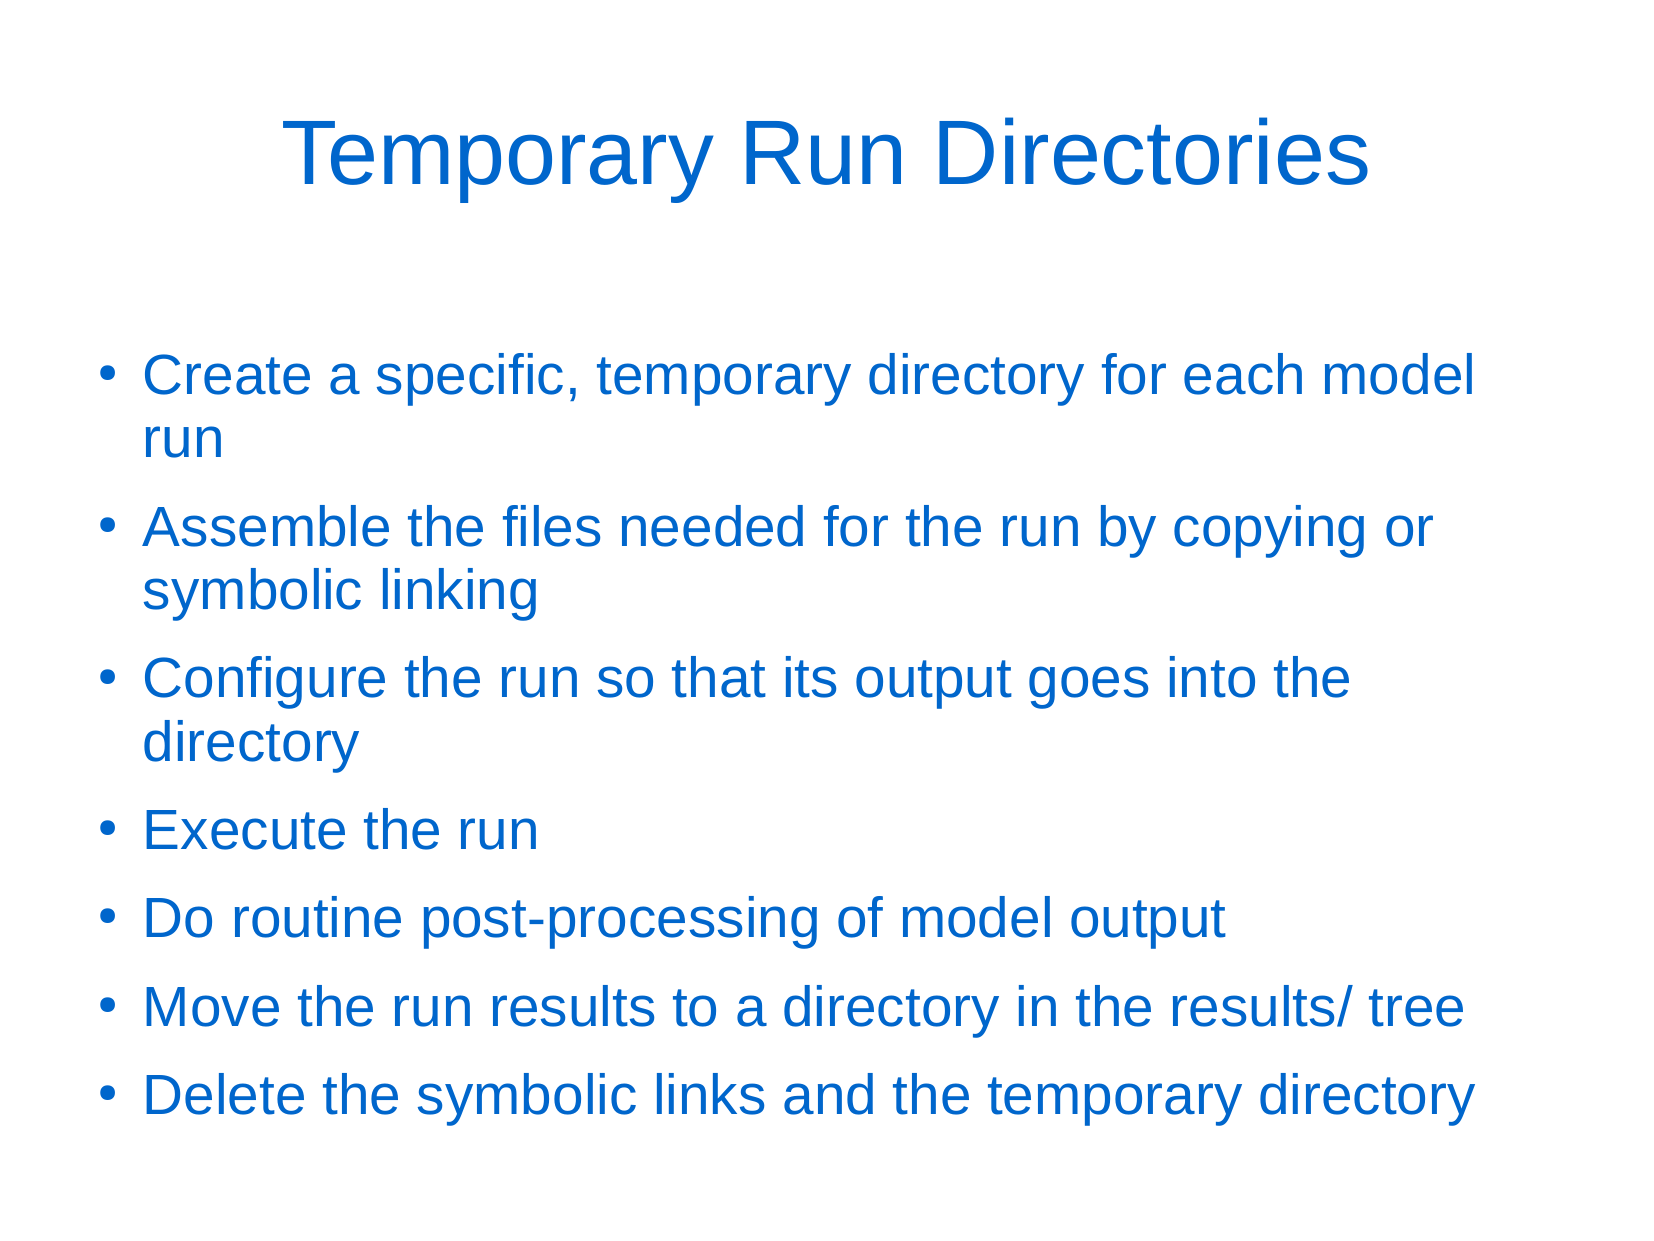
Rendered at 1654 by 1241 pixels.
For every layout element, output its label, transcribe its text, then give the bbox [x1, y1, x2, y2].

title Temporary Run Directories [82, 49, 1571, 257]
list Create a specific, temporary directory for each model run Assemble the files needed for the run by copying or symbolic linking Configure the run so that its output goes into the directory Execute the run Do routine post-processing of model output Move the run results to a directory in the results/ tree Delete the symbolic links and the temporary directory [82, 343, 1571, 1134]
